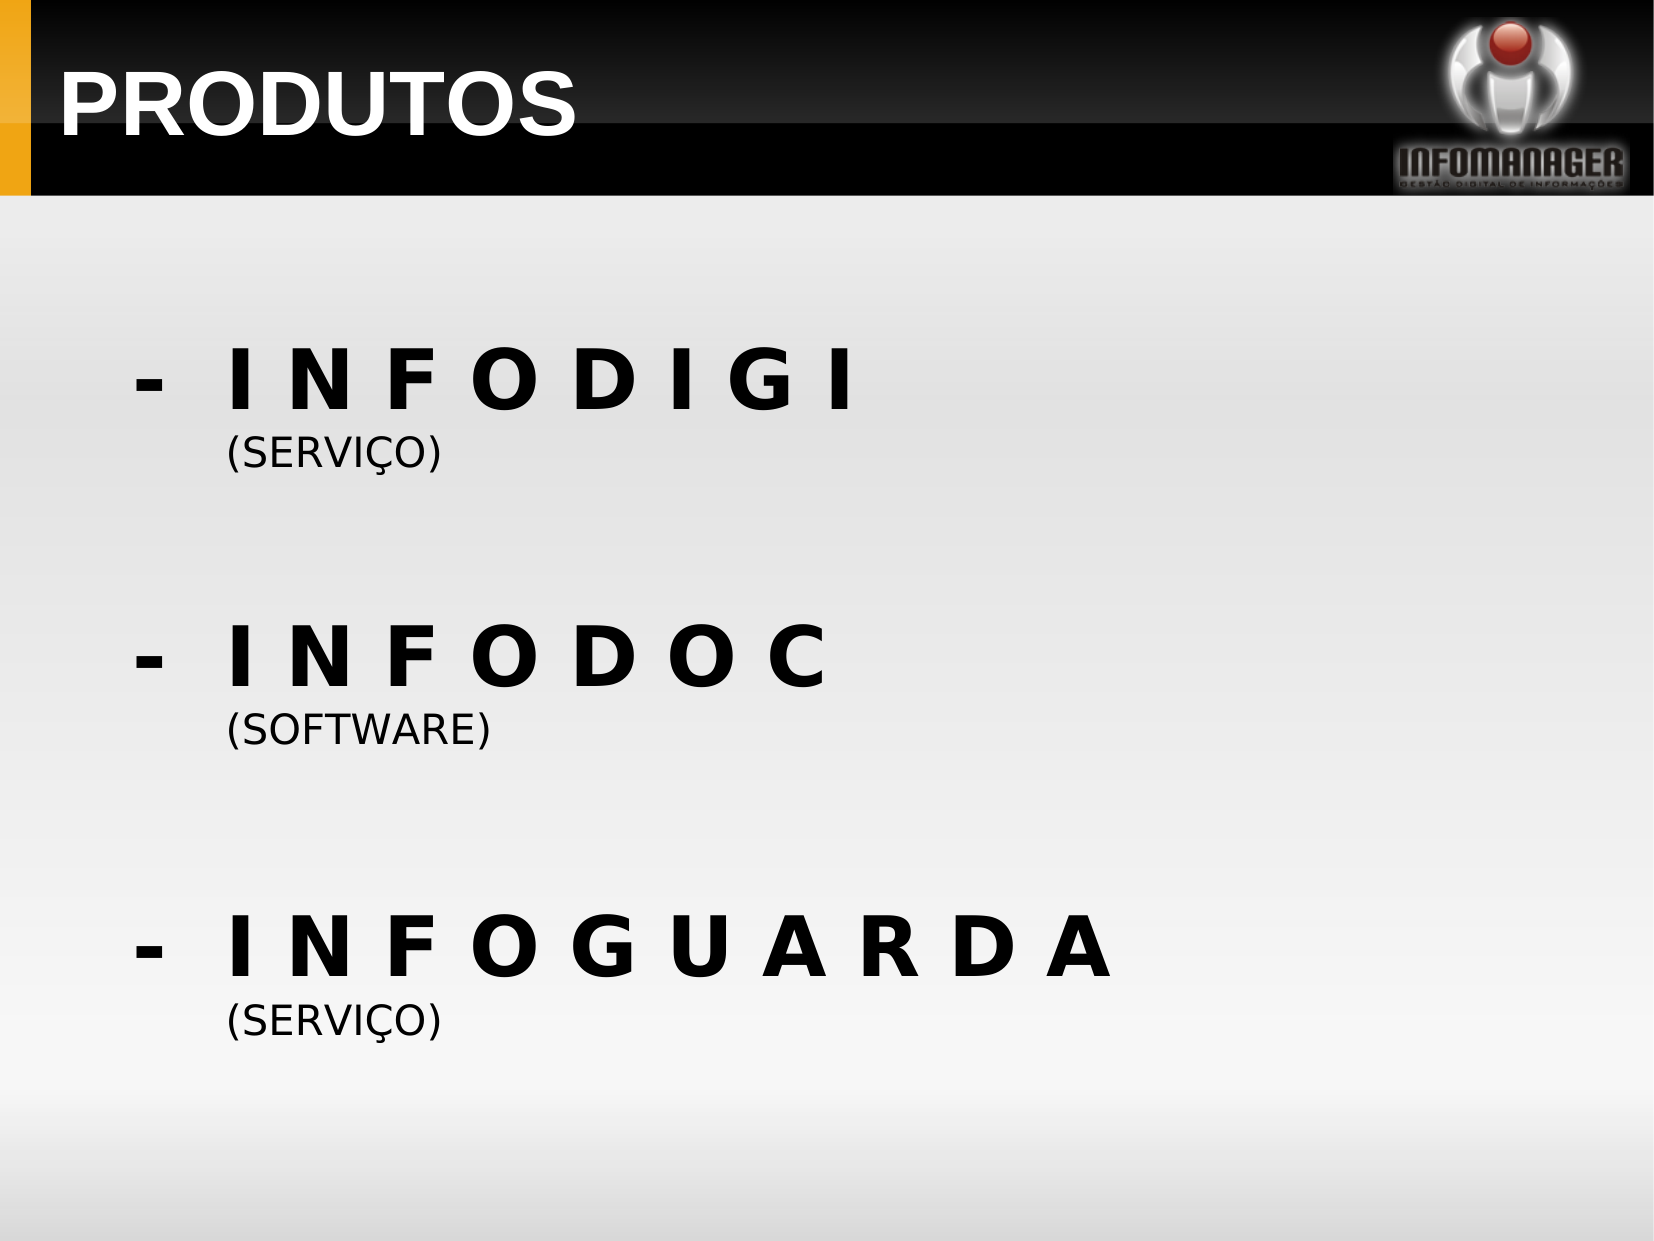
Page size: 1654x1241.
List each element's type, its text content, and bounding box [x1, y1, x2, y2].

text_box - I N F O D I G I (SERVIÇO) - I N F O D O C (SOFTWARE) - I N F O G U A R D A (SERVIÇO) [118, 324, 1418, 1142]
picture [0, 0, 1654, 1241]
title PRODUTOS [59, 0, 1565, 208]
